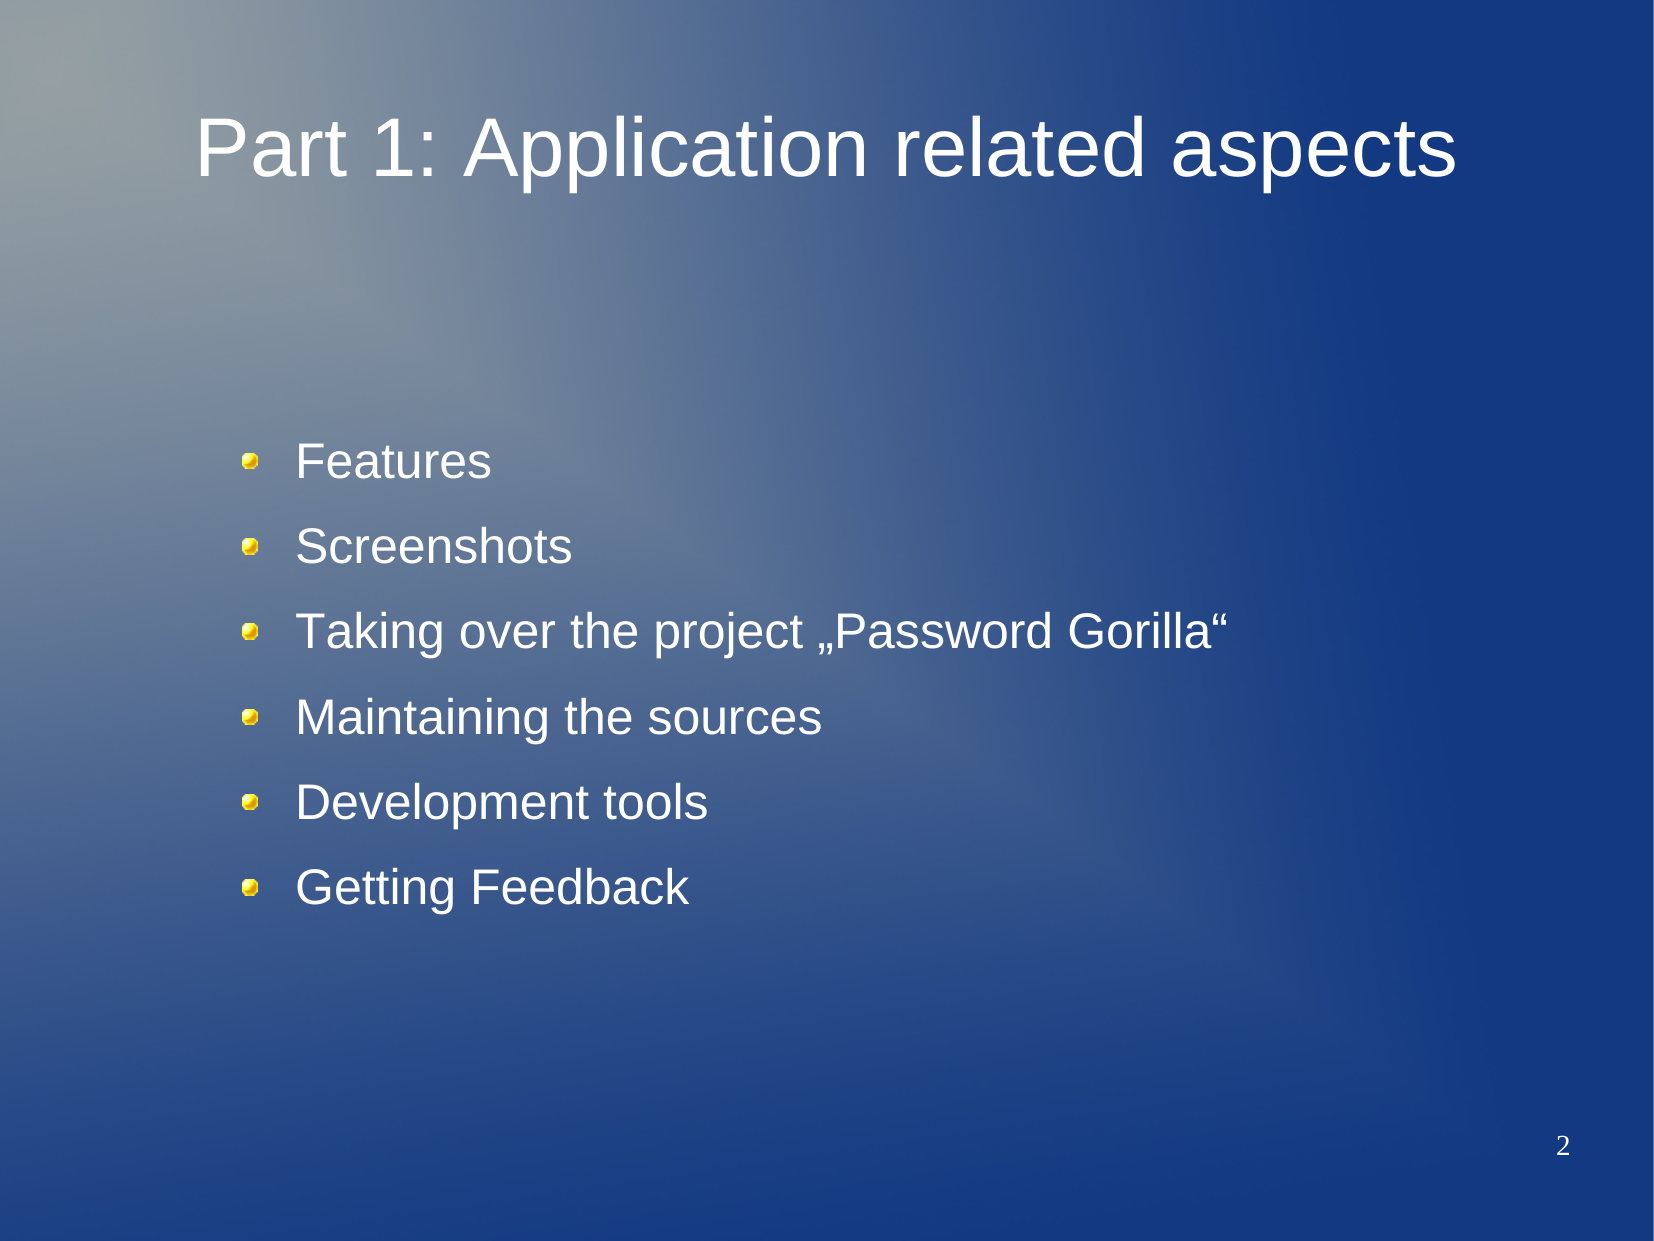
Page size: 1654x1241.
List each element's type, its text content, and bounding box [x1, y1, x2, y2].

picture [0, 0, 1654, 1241]
title Part 1: Application related aspects [82, 58, 1571, 237]
list Features Screenshots Taking over the project „Password Gorilla“ Maintaining the sources Development tools Getting Feedback [224, 433, 1270, 916]
